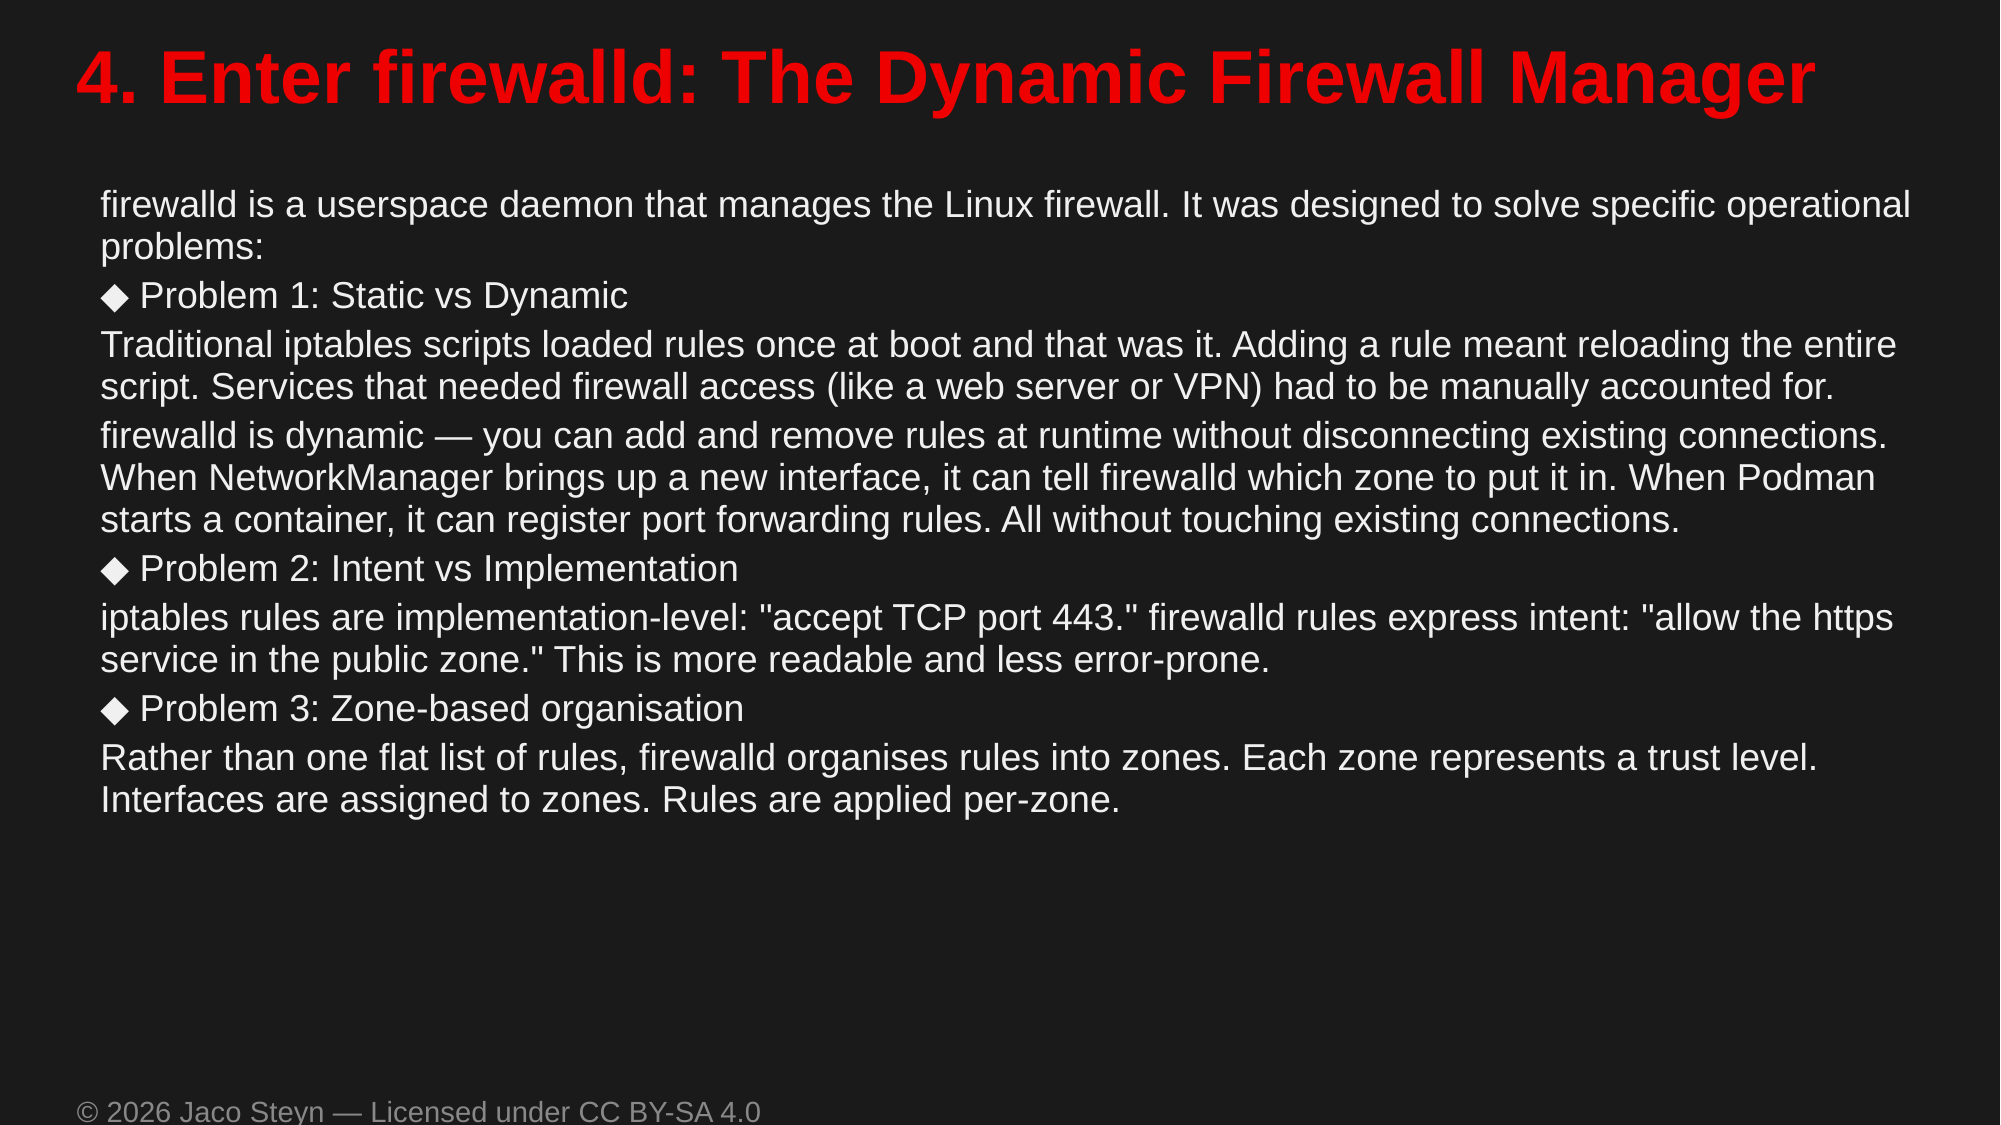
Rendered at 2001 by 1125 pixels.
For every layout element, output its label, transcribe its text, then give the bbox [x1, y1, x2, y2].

text_box © 2026 Jaco Steyn — Licensed under CC BY-SA 4.0 [59, 1083, 1942, 1120]
text_box firewalld is a userspace daemon that manages the Linux firewall. It was designed to solve specific operational problems: ◆ Problem 1: Static vs Dynamic Traditional iptables scripts loaded rules once at boot and that was it. Adding a rule meant reloading the entire script. Services that needed firewall access (like a web server or VPN) had to be manually accounted for. firewalld is dynamic — you can add and remove rules at runtime without disconnecting existing connections. When NetworkManager brings up a new interface, it can tell firewalld which zone to put it in. When Podman starts a container, it can register port forwarding rules. All without touching existing connections. ◆ Problem 2: Intent vs Implementation iptables rules are implementation-level: "accept TCP port 443." firewalld rules express intent: "allow the https service in the public zone." This is more readable and less error-prone. ◆ Problem 3: Zone-based organisation Rather than one flat list of rules, firewalld organises rules into zones. Each zone represents a trust level. Interfaces are assigned to zones. Rules are applied per-zone. [59, 171, 1942, 1083]
text_box 4. Enter firewalld: The Dynamic Firewall Manager [59, 23, 1942, 154]
